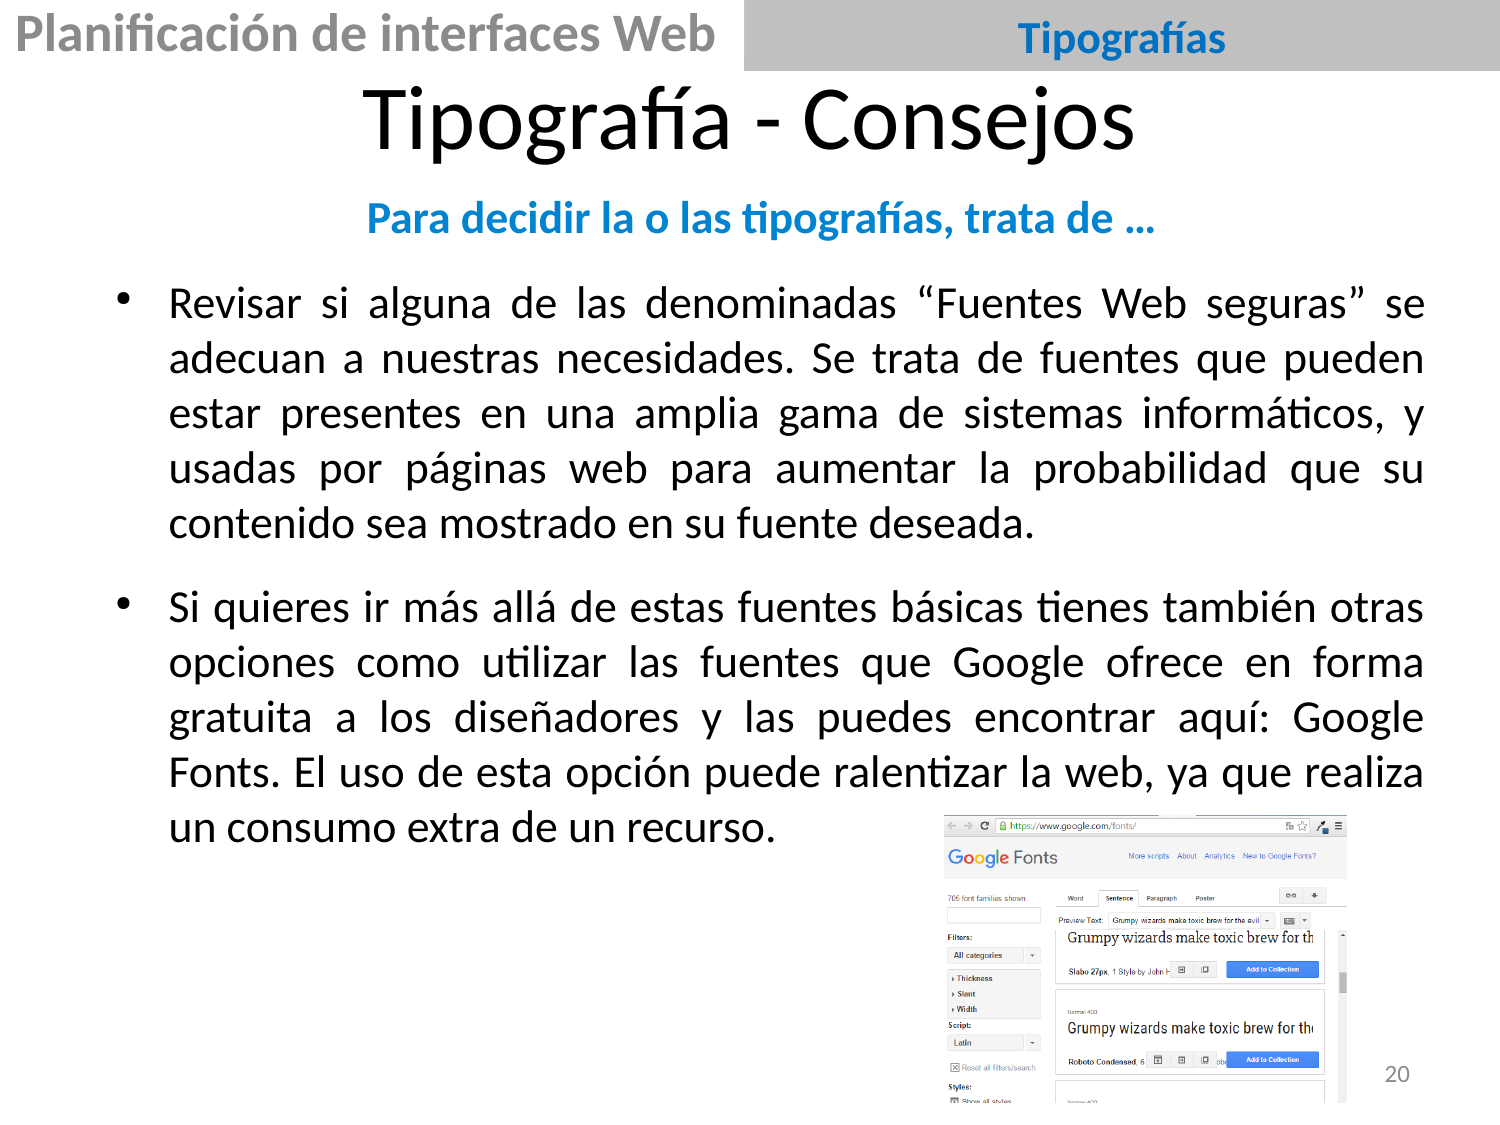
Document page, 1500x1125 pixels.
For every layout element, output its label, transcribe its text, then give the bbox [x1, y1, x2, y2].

title Tipografías [744, 0, 1500, 71]
title Planificación de interfaces Web [0, 0, 745, 60]
list Para decidir la o las tipografías, trata de … Revisar si alguna de las denominadas “Fuentes Web seguras” se adecuan a nuestras necesidades. Se trata de fuentes que pueden estar presentes en una amplia gama de sistemas informáticos, y usadas por páginas web para aumentar la probabilidad que su contenido sea mostrado en su fuente deseada. Si quieres ir más allá de estas fuentes básicas tienes también otras opciones como utilizar las fuentes que Google ofrece en forma gratuita a los diseñadores y las puedes encontrar aquí: Google Fonts. El uso de esta opción puede ralentizar la web, ya que realiza un consumo extra de un recurso. [82, 180, 1441, 1069]
title Tipografía - Consejos [75, 60, 1425, 207]
picture [944, 815, 1347, 1103]
slide_number <número> [1347, 1042, 1425, 1103]
